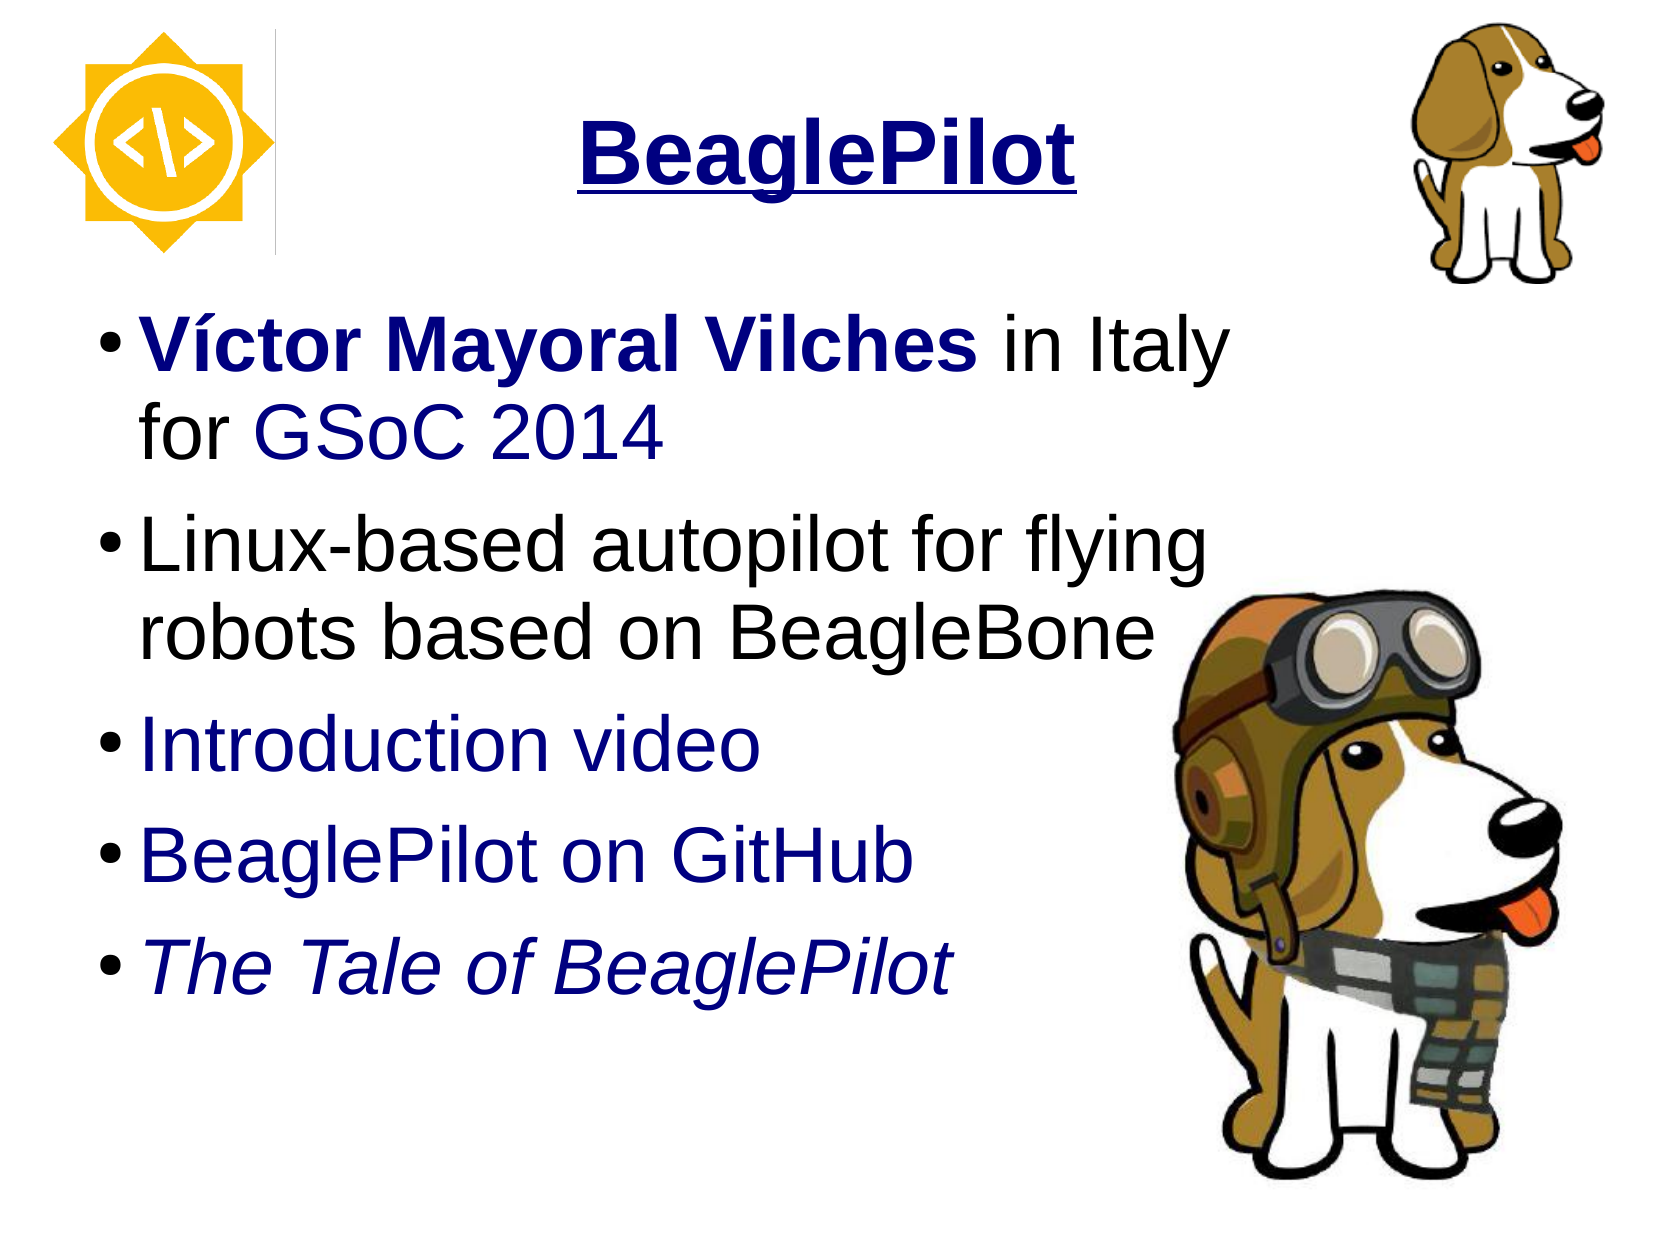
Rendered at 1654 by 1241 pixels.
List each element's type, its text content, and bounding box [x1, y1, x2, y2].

picture [1029, 576, 1654, 1202]
picture [50, 29, 276, 255]
title BeaglePilot [82, 49, 1391, 257]
picture [1391, 22, 1608, 284]
list Víctor Mayoral Vilches in Italy for GSoC 2014 Linux-based autopilot for flying robots based on BeagleBone Introduction video BeaglePilot on GitHub The Tale of BeaglePilot [82, 300, 1246, 1028]
